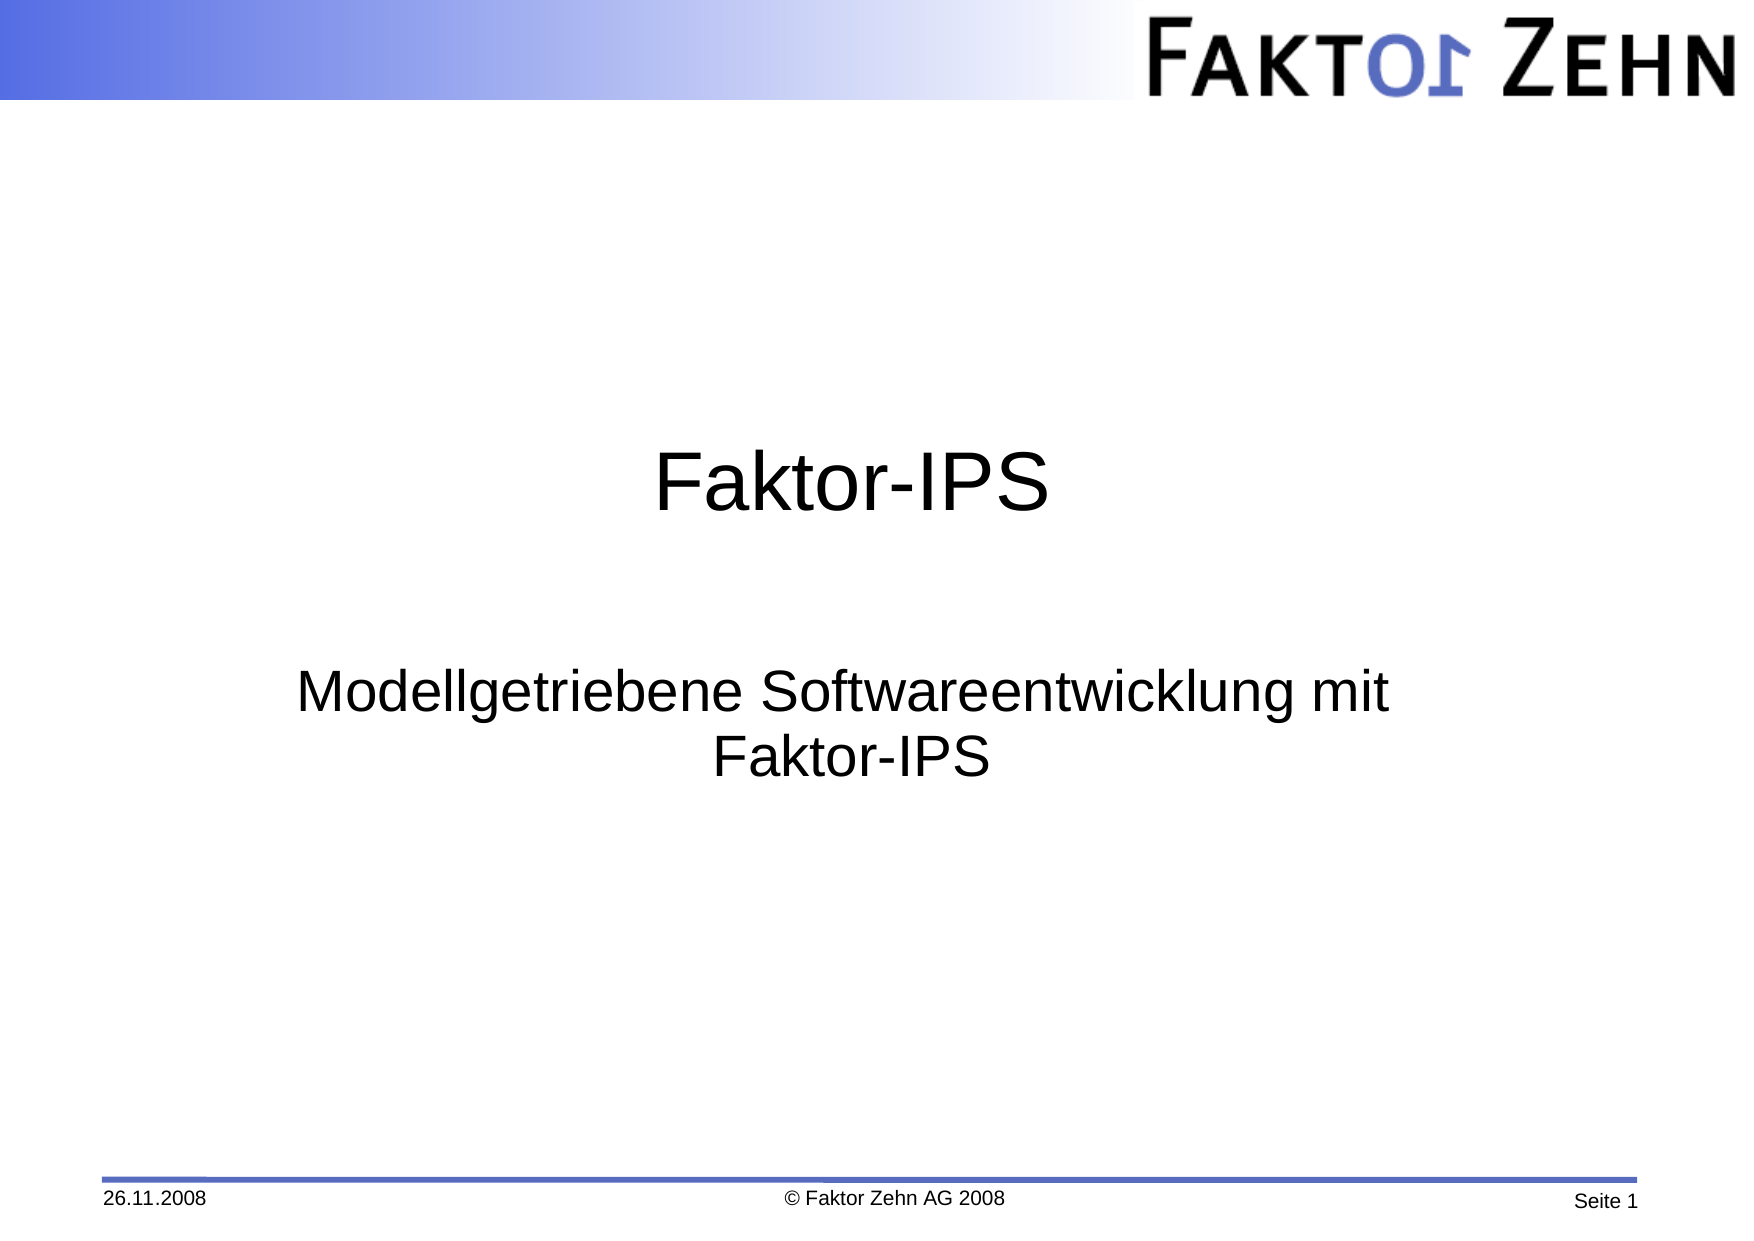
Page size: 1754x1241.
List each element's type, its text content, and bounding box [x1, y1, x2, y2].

picture [1133, 2, 1749, 105]
title Faktor-IPS Modellgetriebene Softwareentwicklung mit Faktor-IPS [153, 324, 1551, 788]
